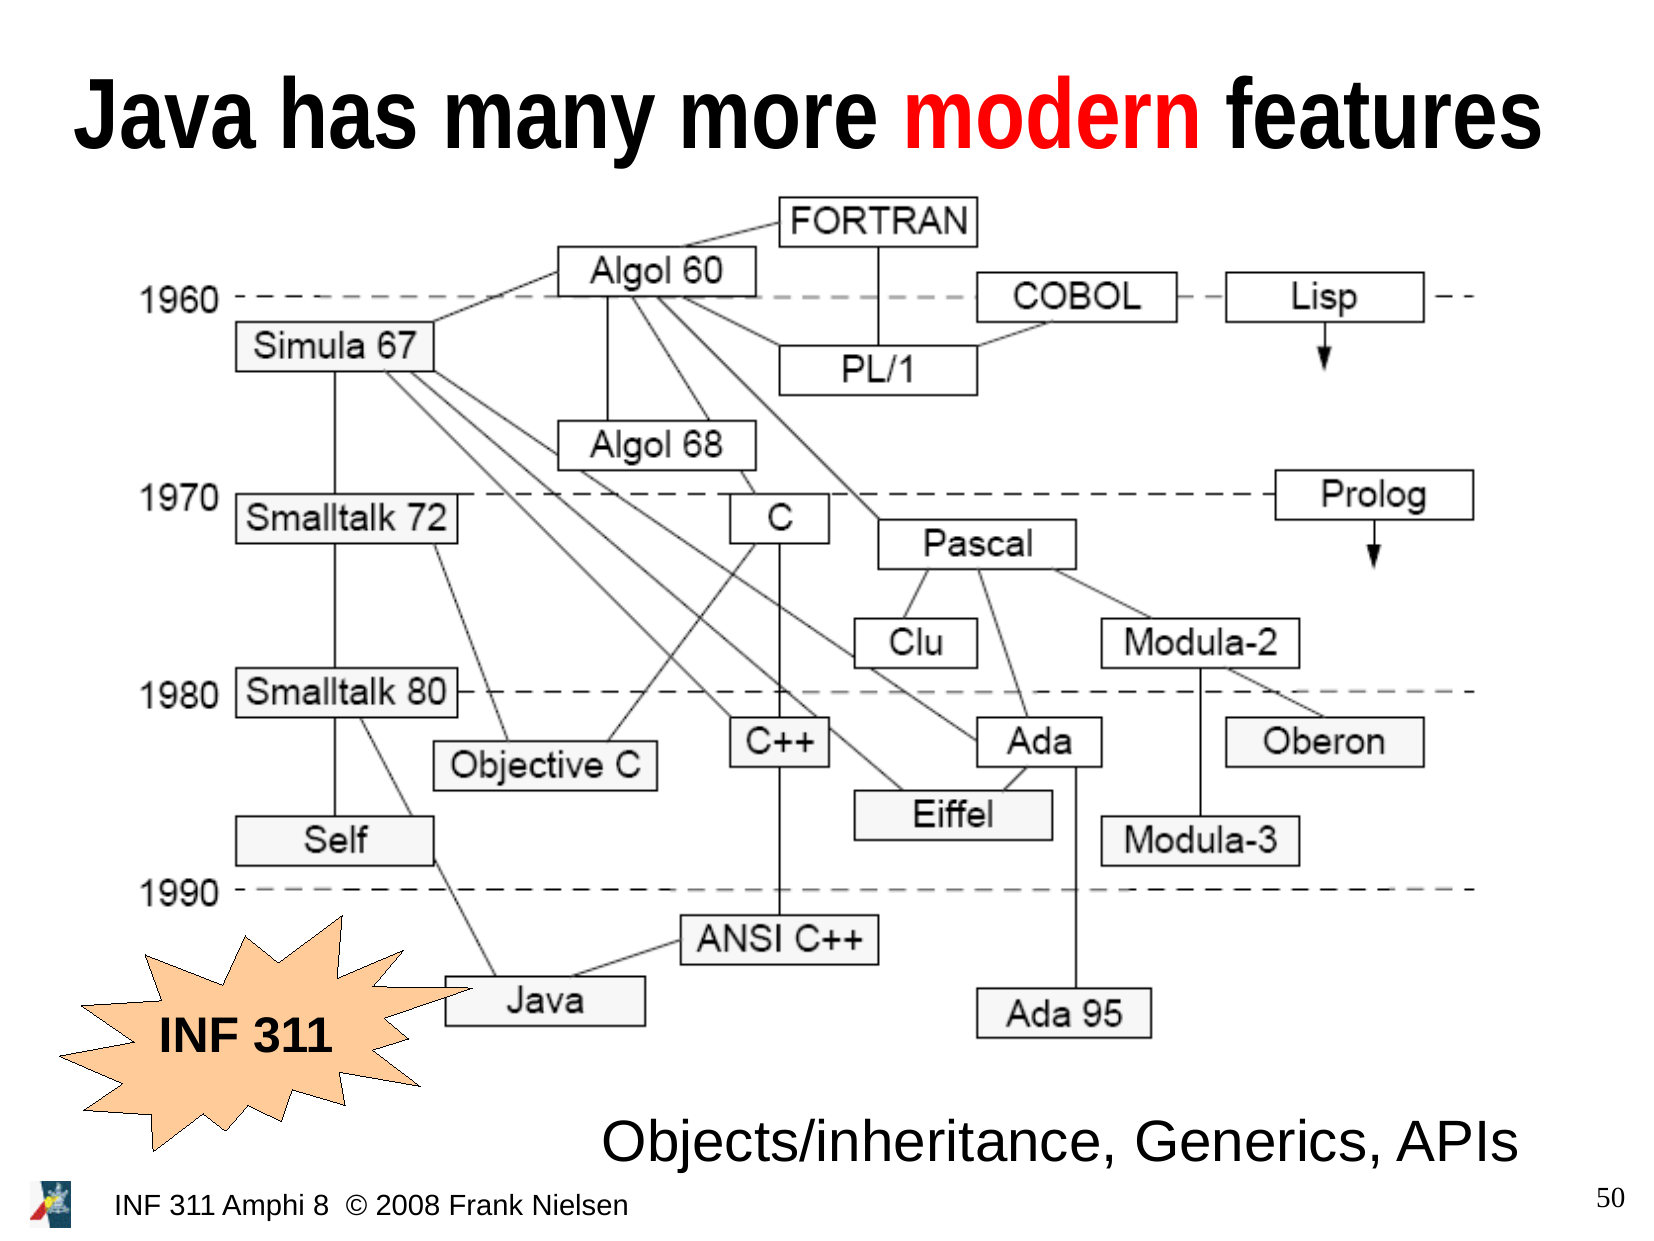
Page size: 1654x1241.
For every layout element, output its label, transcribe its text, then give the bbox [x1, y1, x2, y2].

picture [121, 187, 1536, 1063]
text_box Java has many more modern features [59, 48, 1559, 178]
text_box INF 311 [59, 915, 473, 1152]
text_box Objects/inheritance, Generics, APIs [587, 1101, 1536, 1182]
picture [29, 1181, 71, 1228]
picture [121, 1034, 132, 1044]
